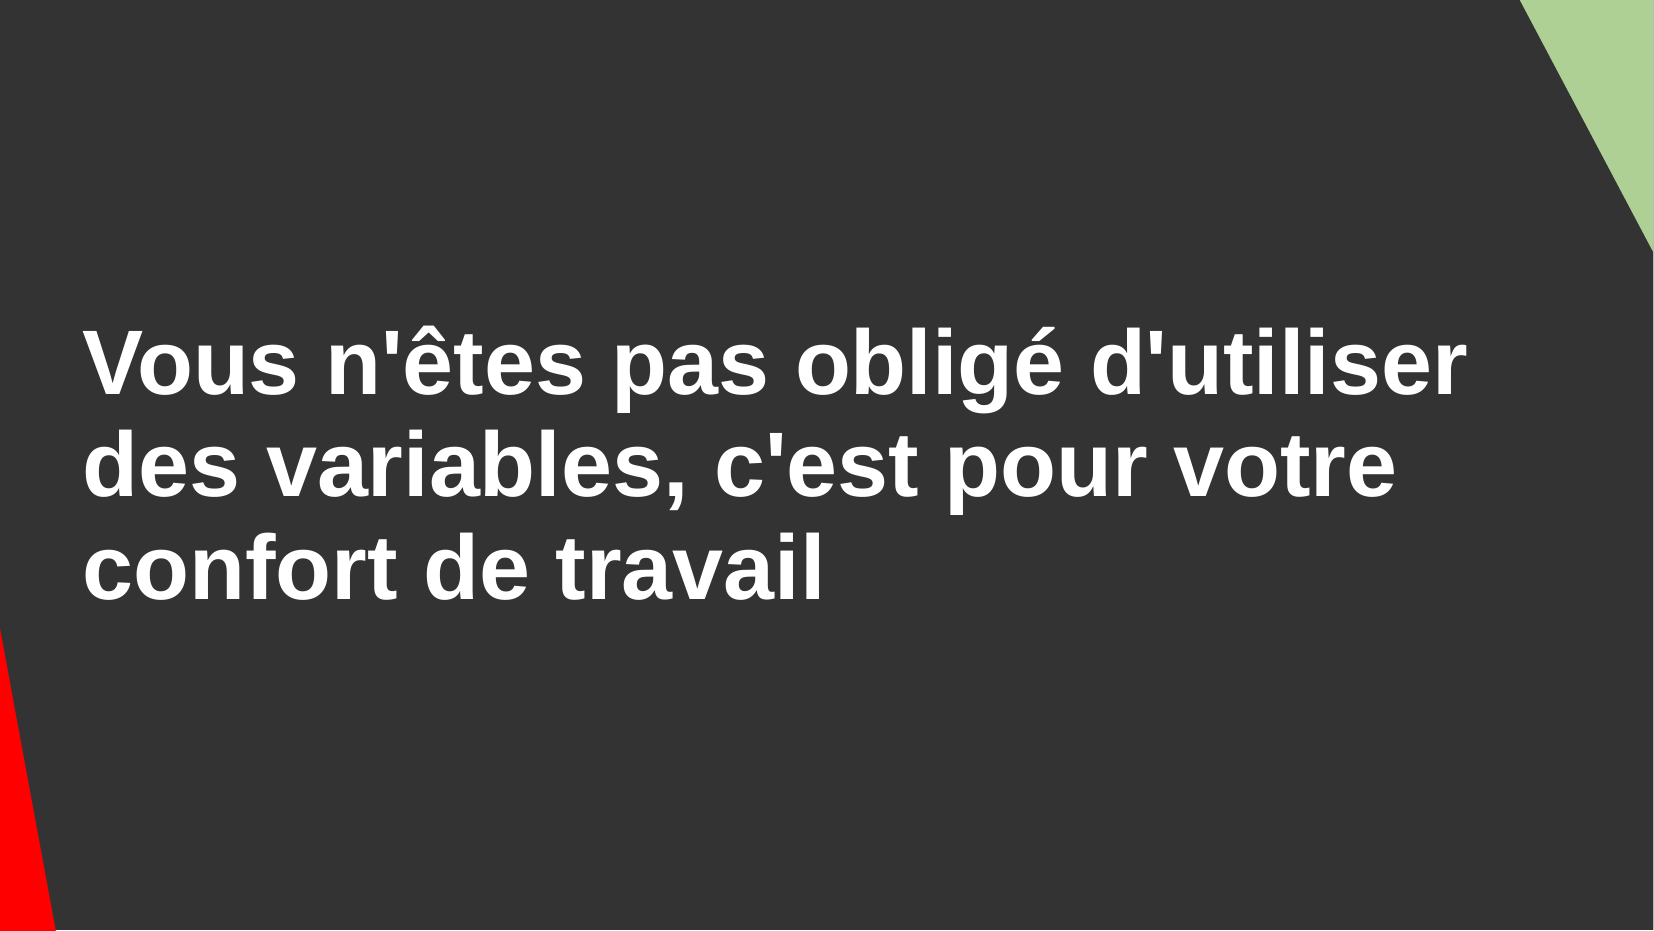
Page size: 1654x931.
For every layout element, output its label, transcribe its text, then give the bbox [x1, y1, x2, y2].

title Vous n'êtes pas obligé d'utiliser des variables, c'est pour votre confort de travail [82, 311, 1571, 619]
text_box [0, 628, 56, 931]
text_box [1519, 0, 1654, 254]
